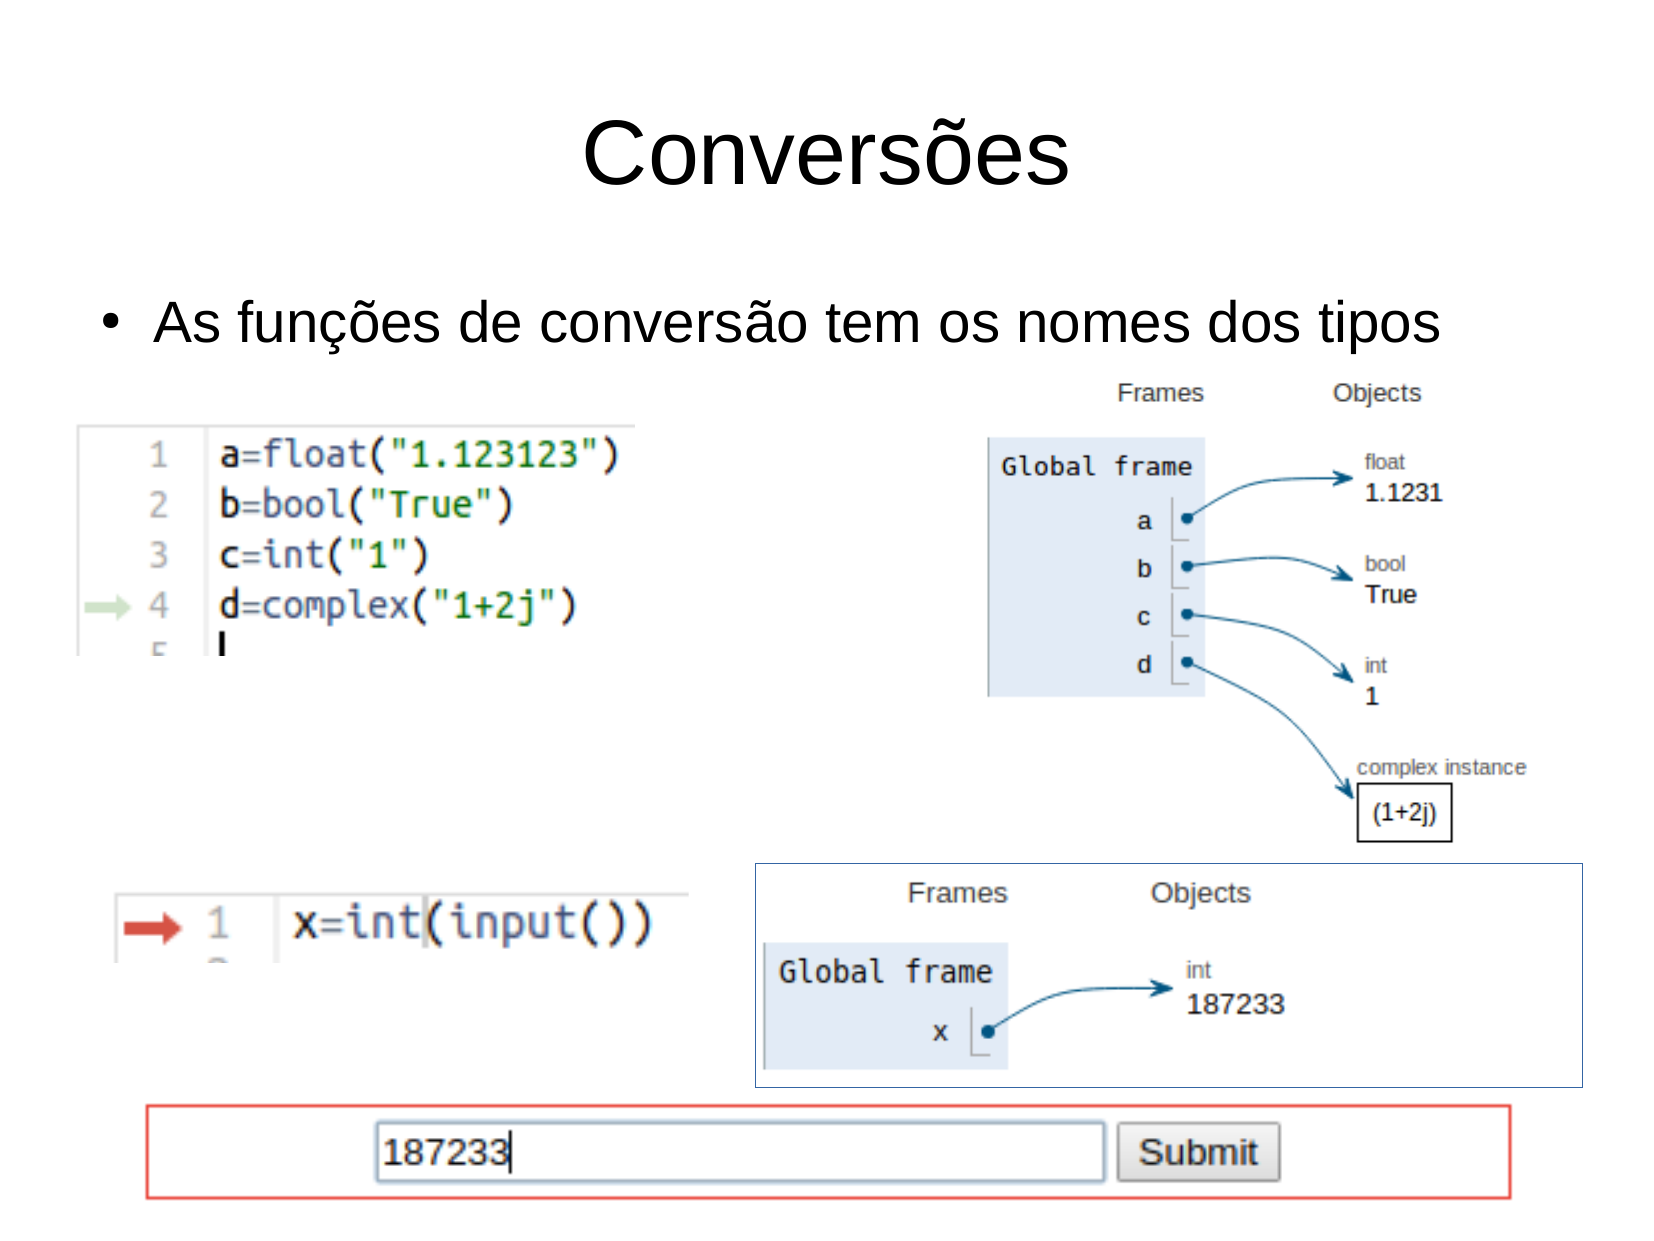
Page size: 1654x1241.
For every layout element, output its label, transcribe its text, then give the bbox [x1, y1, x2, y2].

title Conversões [82, 49, 1571, 257]
list As funções de conversão tem os nomes dos tipos [82, 290, 1571, 1010]
picture [59, 407, 635, 656]
picture [115, 1097, 1570, 1235]
picture [976, 364, 1547, 857]
picture [755, 863, 1583, 1088]
picture [80, 868, 689, 963]
